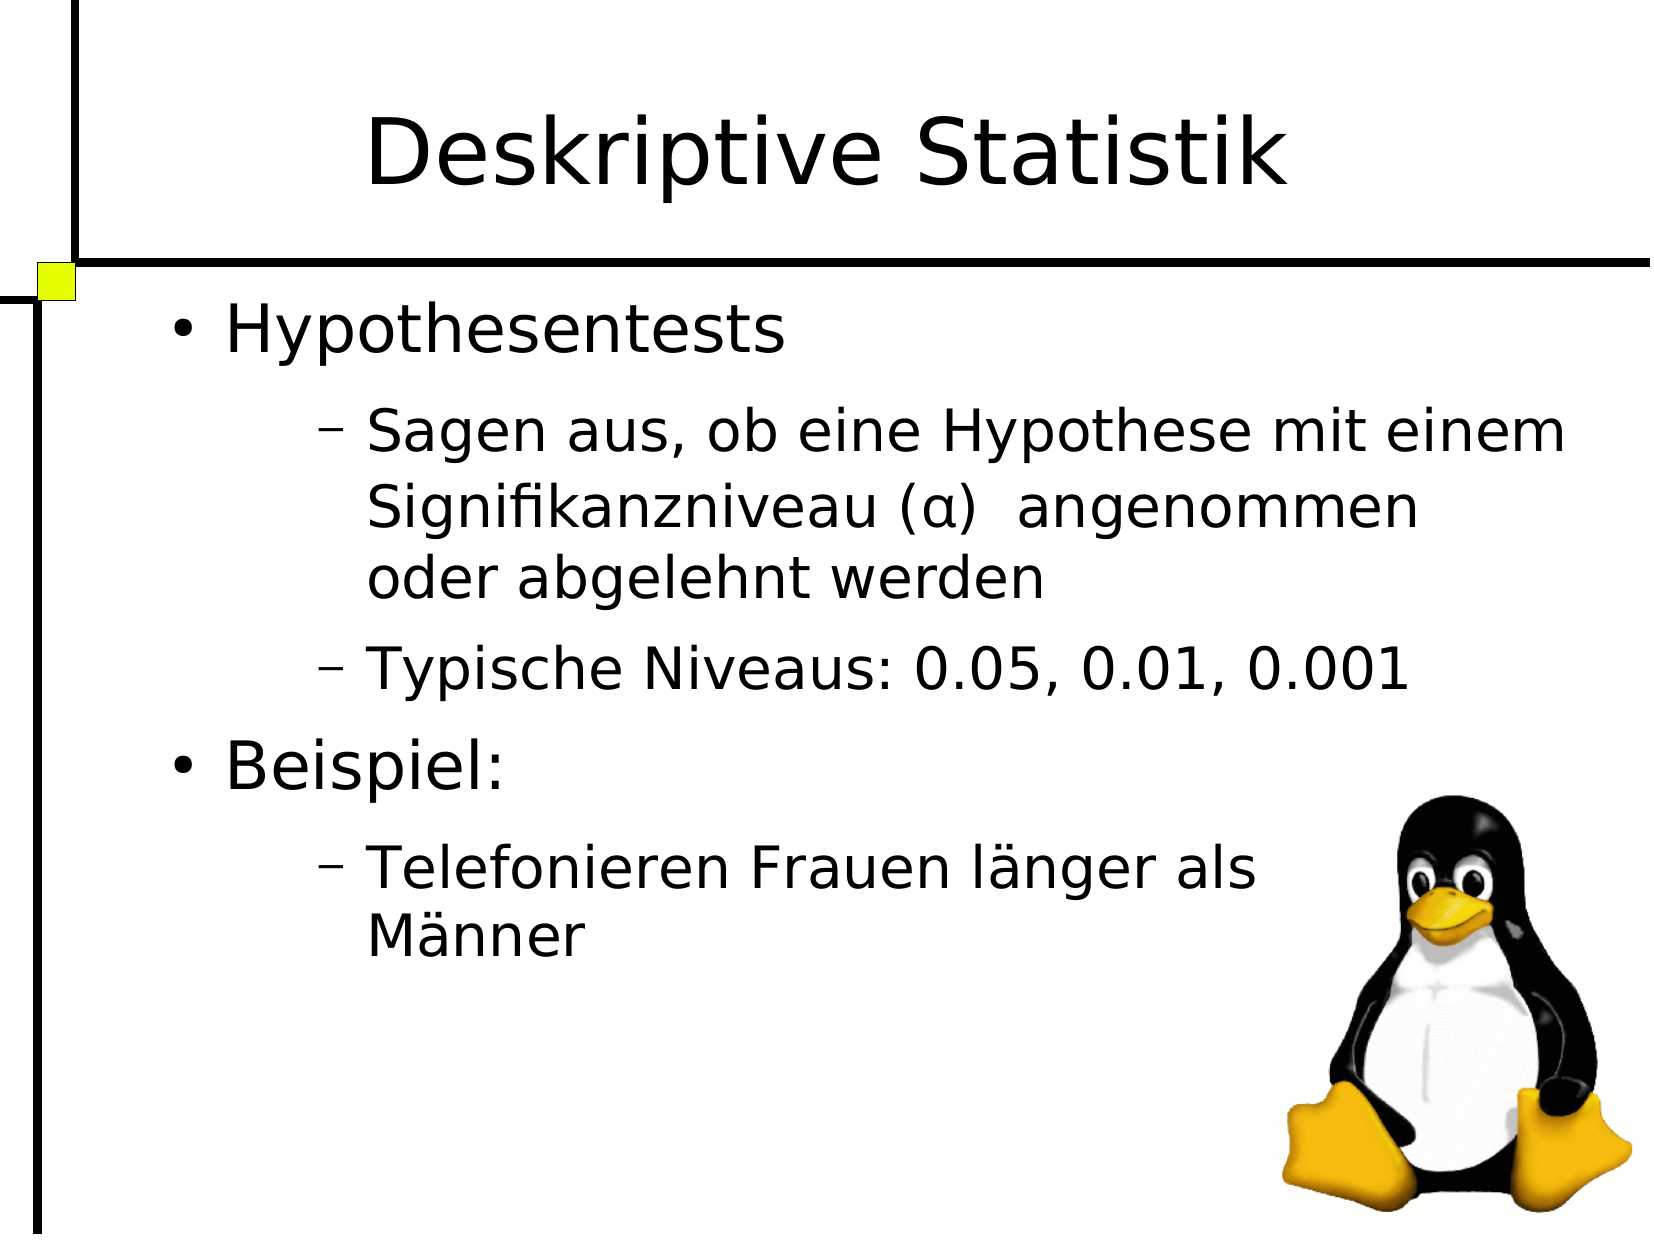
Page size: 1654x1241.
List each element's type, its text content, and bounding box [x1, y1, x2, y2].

list Hypothesentests Sagen aus, ob eine Hypothese mit einem Signifikanzniveau (α) angenommen oder abgelehnt werden Typische Niveaus: 0.05, 0.01, 0.001 Beispiel: Telefonieren Frauen länger als Männer [82, 290, 1571, 1010]
picture [1275, 787, 1642, 1223]
title Deskriptive Statistik [82, 49, 1571, 257]
